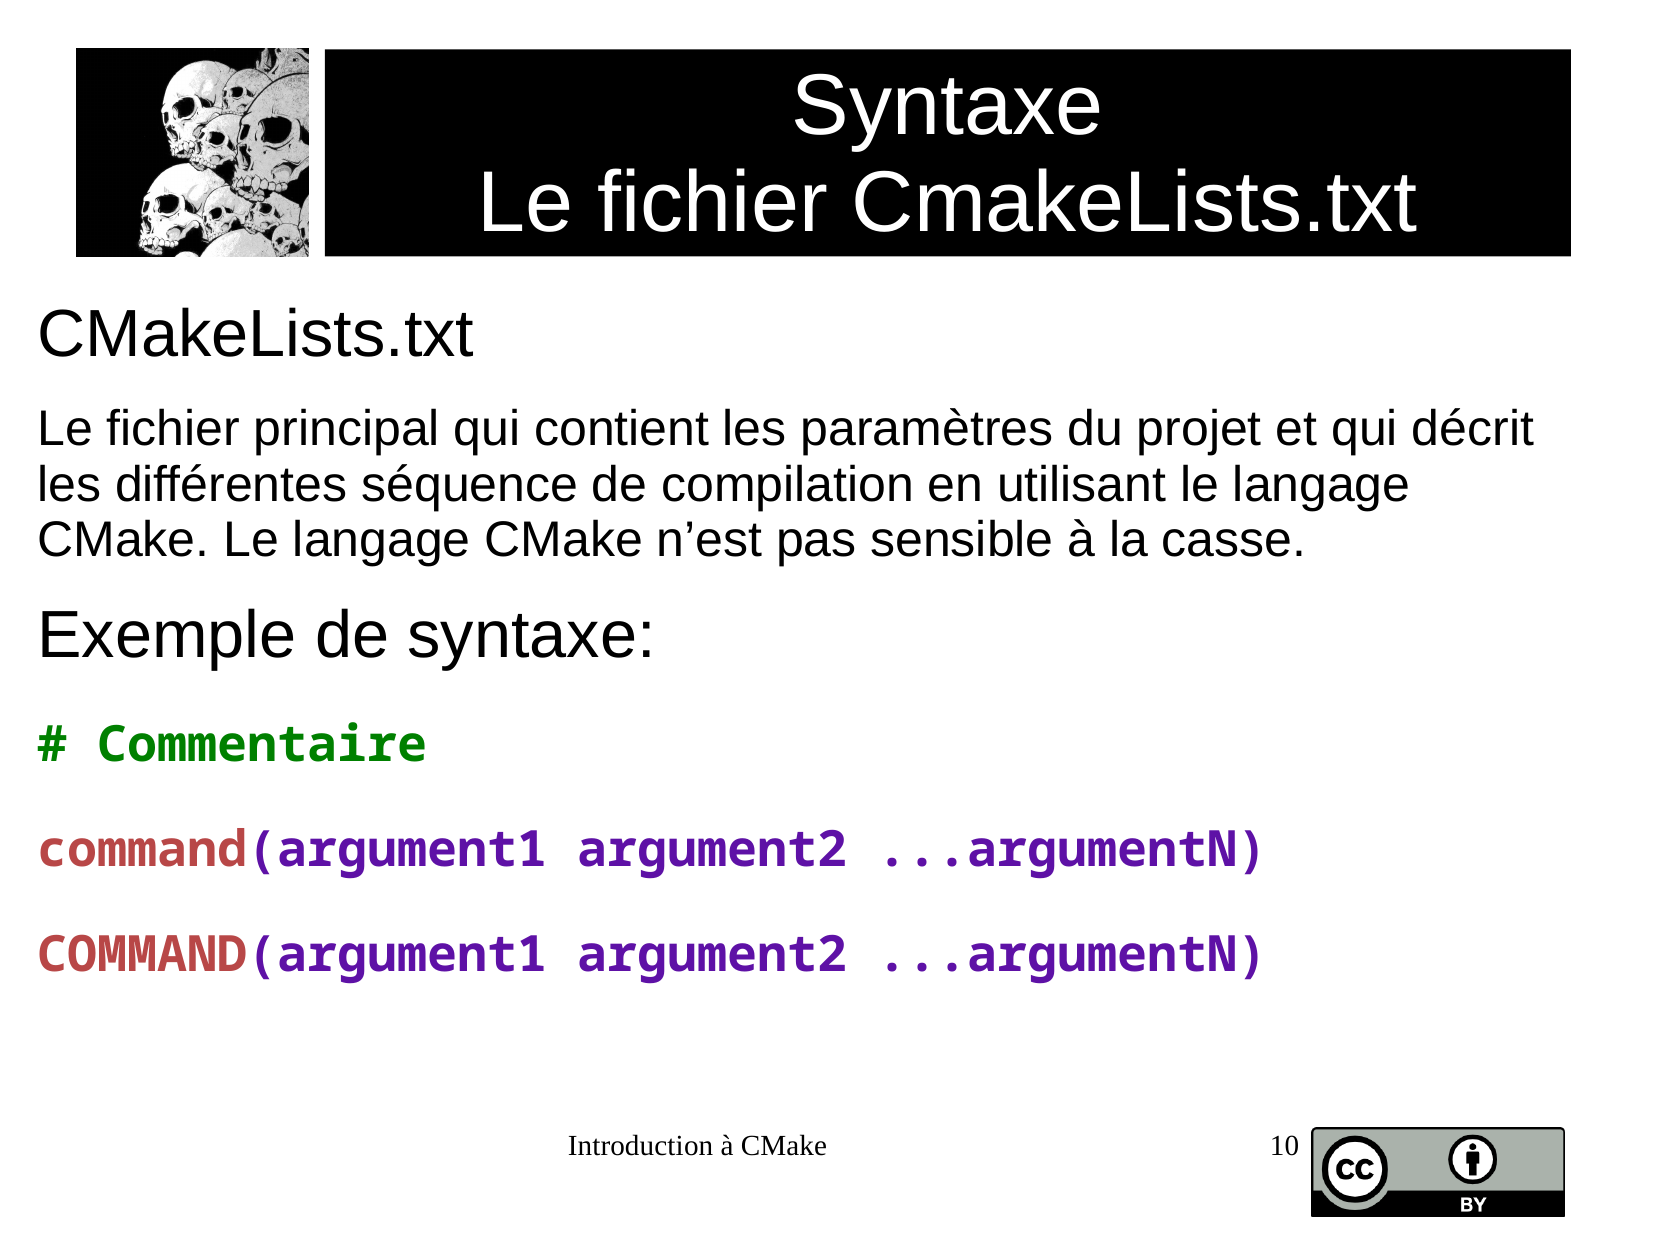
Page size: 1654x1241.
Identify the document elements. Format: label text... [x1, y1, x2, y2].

list CMakeLists.txt Le fichier principal qui contient les paramètres du projet et qui décrit les différentes séquence de compilation en utilisant le langage CMake. Le langage CMake n’est pas sensible à la casse. Exemple de syntaxe: # Commentaire command(argument1 argument2 ...argumentN) COMMAND(argument1 argument2 ...argumentN) [37, 295, 1576, 987]
picture [1311, 1127, 1565, 1217]
picture [76, 48, 309, 257]
title Syntaxe Le fichier CmakeLists.txt [324, 49, 1571, 257]
